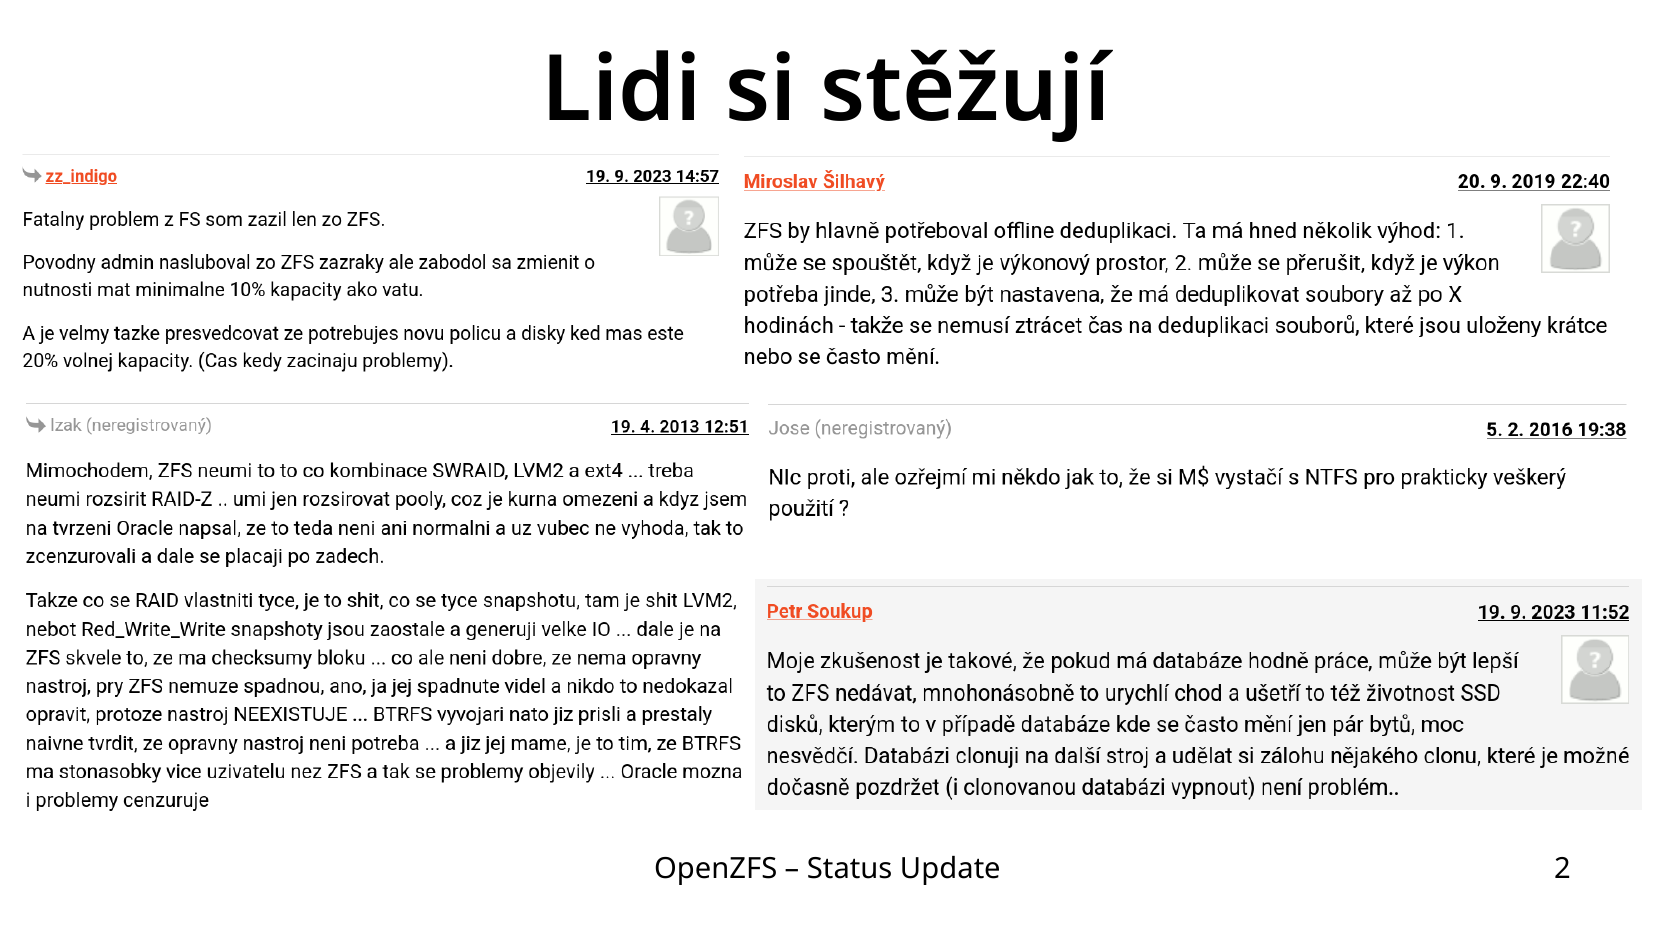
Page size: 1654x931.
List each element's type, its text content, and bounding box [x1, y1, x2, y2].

picture [14, 395, 1642, 822]
picture [13, 145, 1628, 383]
title Lidi si stěžují [82, 7, 1571, 163]
